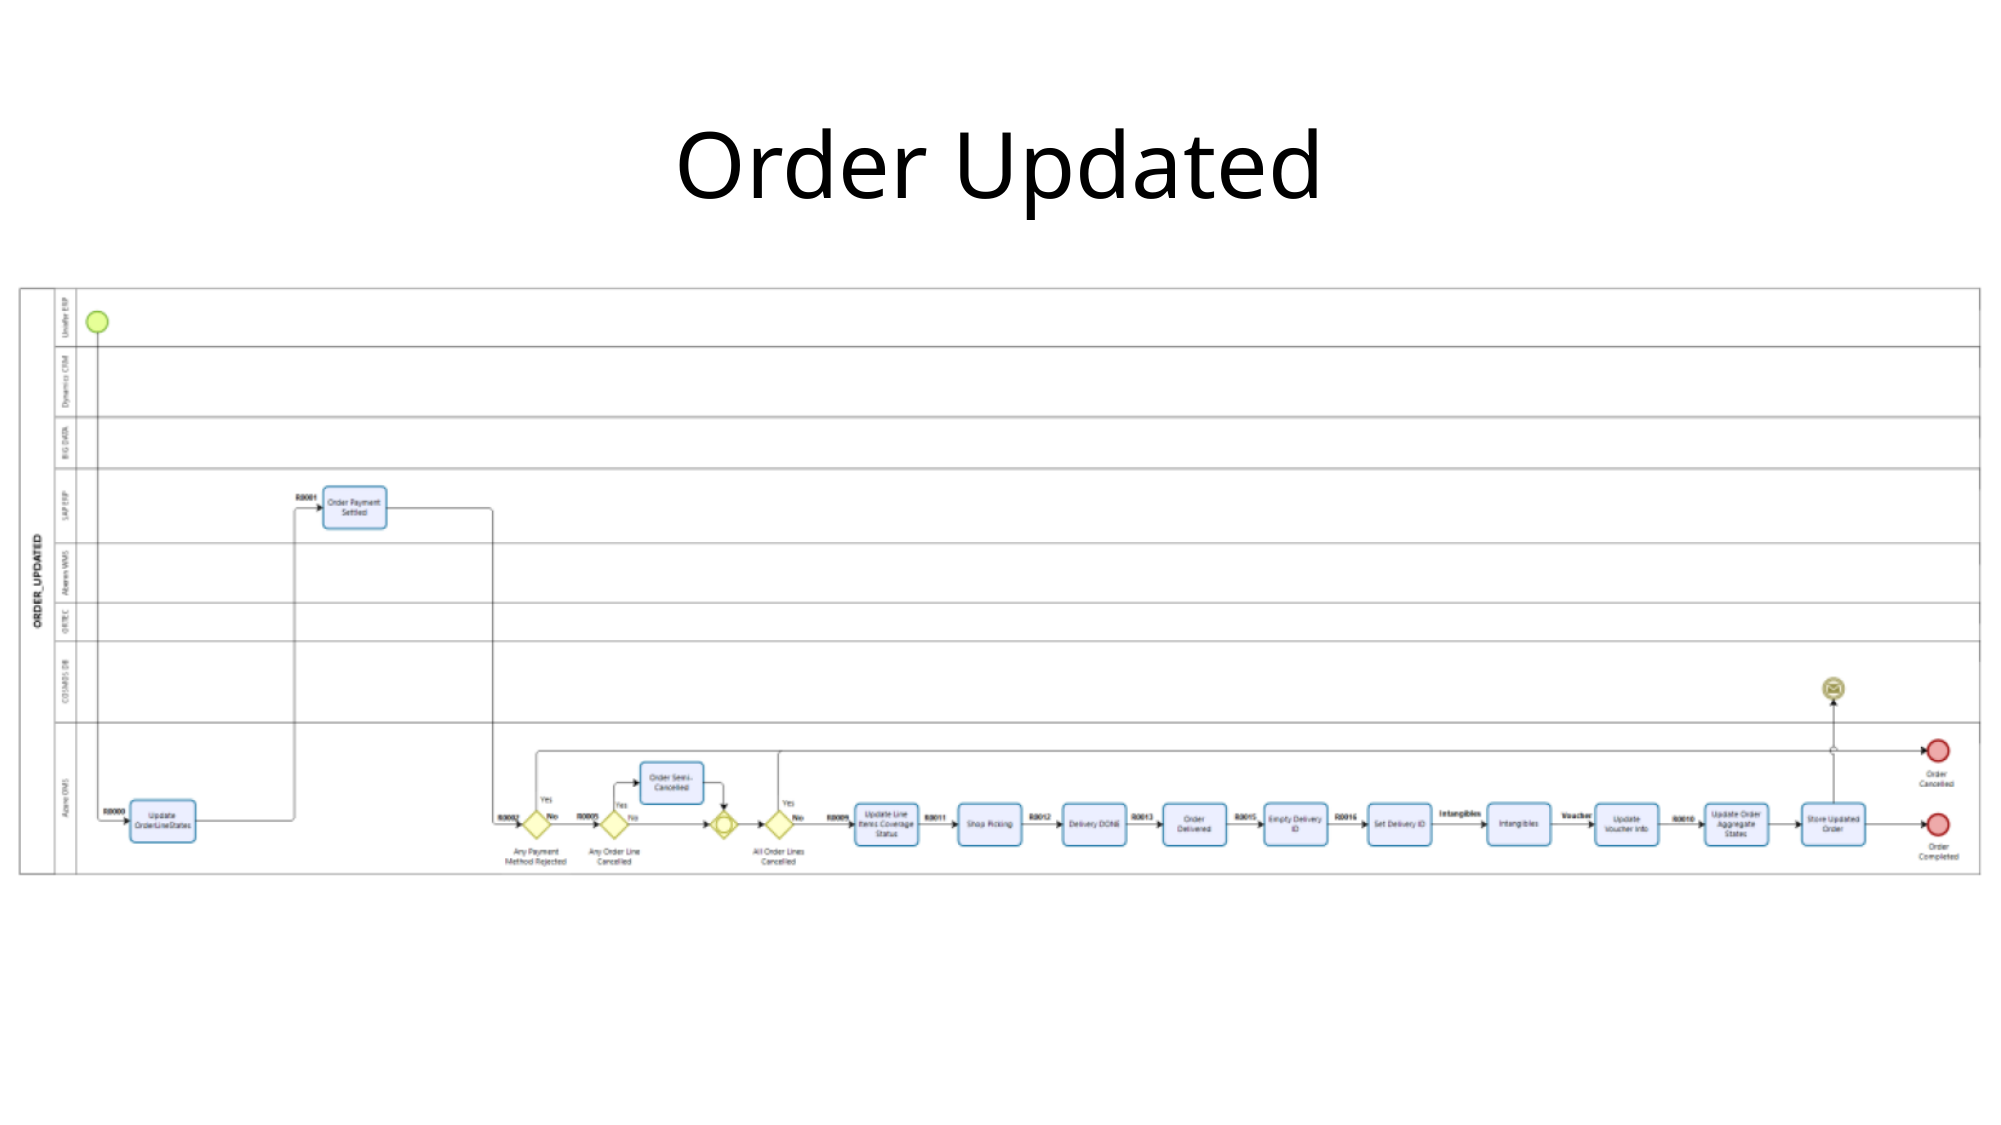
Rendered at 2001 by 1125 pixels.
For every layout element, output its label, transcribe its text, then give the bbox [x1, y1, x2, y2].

picture [10, 277, 1990, 885]
title Order Updated [137, 59, 1863, 277]
